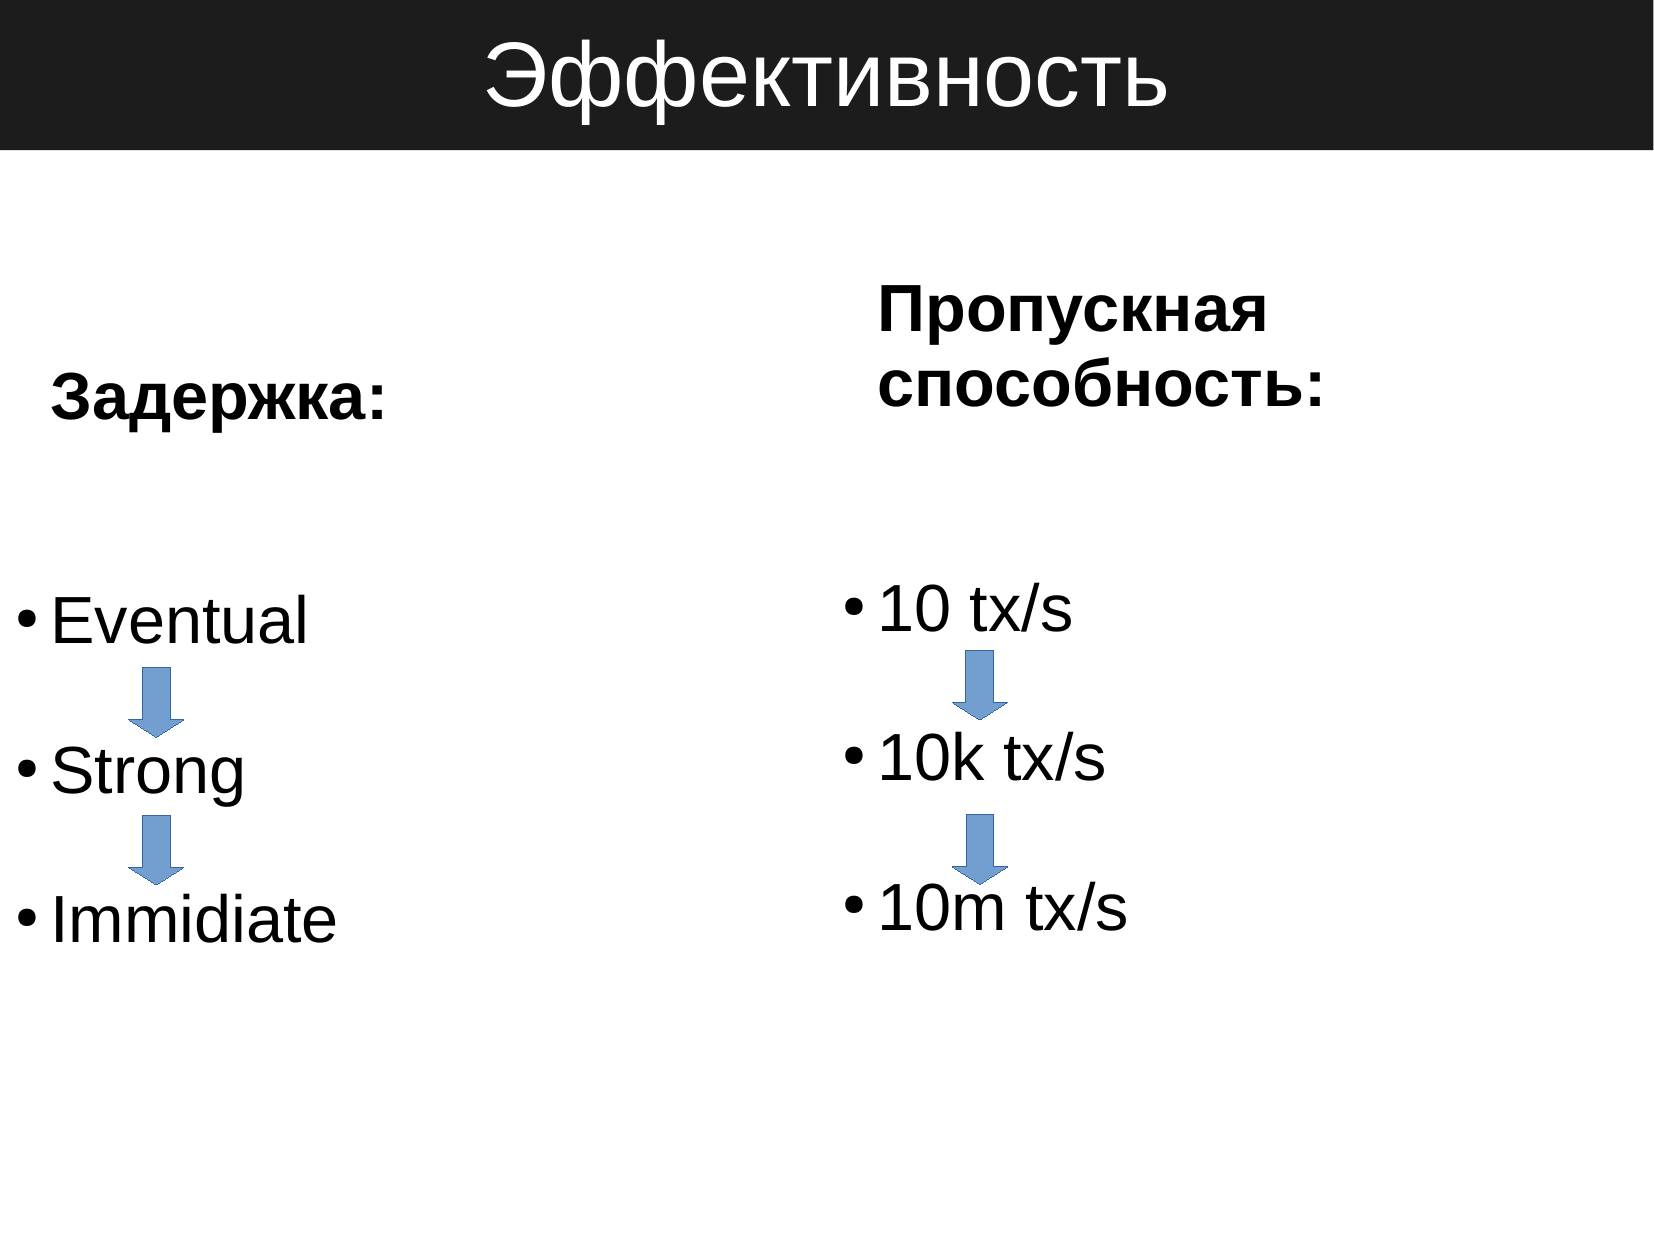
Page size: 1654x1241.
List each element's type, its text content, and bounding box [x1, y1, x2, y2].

subtitle Задержка: Eventual Strong Immidiate [15, 210, 649, 1032]
text_box [952, 650, 1008, 720]
text_box Пропускная способность: 10 tx/s 10k tx/s 10m tx/s [842, 159, 1585, 982]
title Эффективность [0, 0, 1654, 151]
text_box [128, 667, 184, 738]
text_box [128, 815, 184, 885]
text_box [952, 814, 1008, 885]
